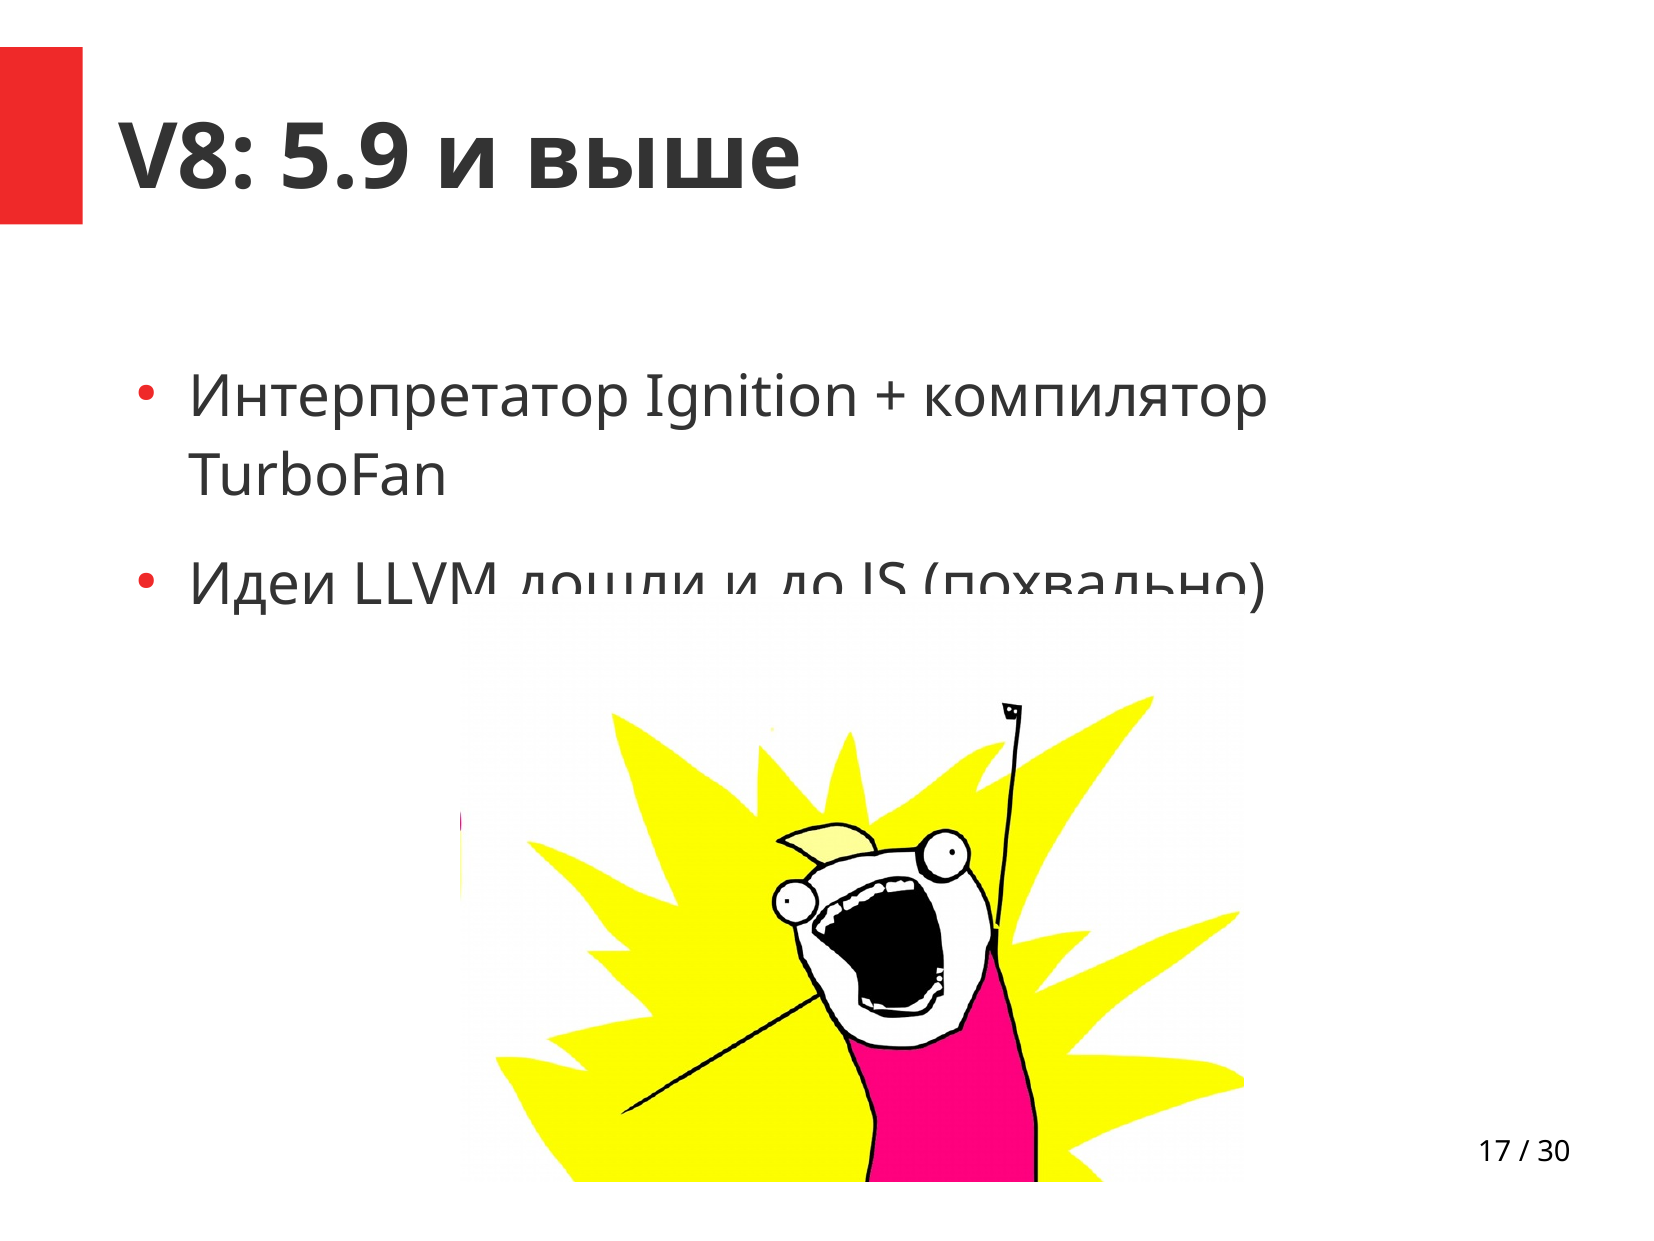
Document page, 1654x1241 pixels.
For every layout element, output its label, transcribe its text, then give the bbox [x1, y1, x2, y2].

title V8: 5.9 и выше [118, 49, 1571, 257]
picture [460, 594, 1244, 1182]
list Интерпретатор Ignition + компилятор TurboFan Идеи LLVM дошли и до JS (похвально) [118, 354, 1536, 1074]
